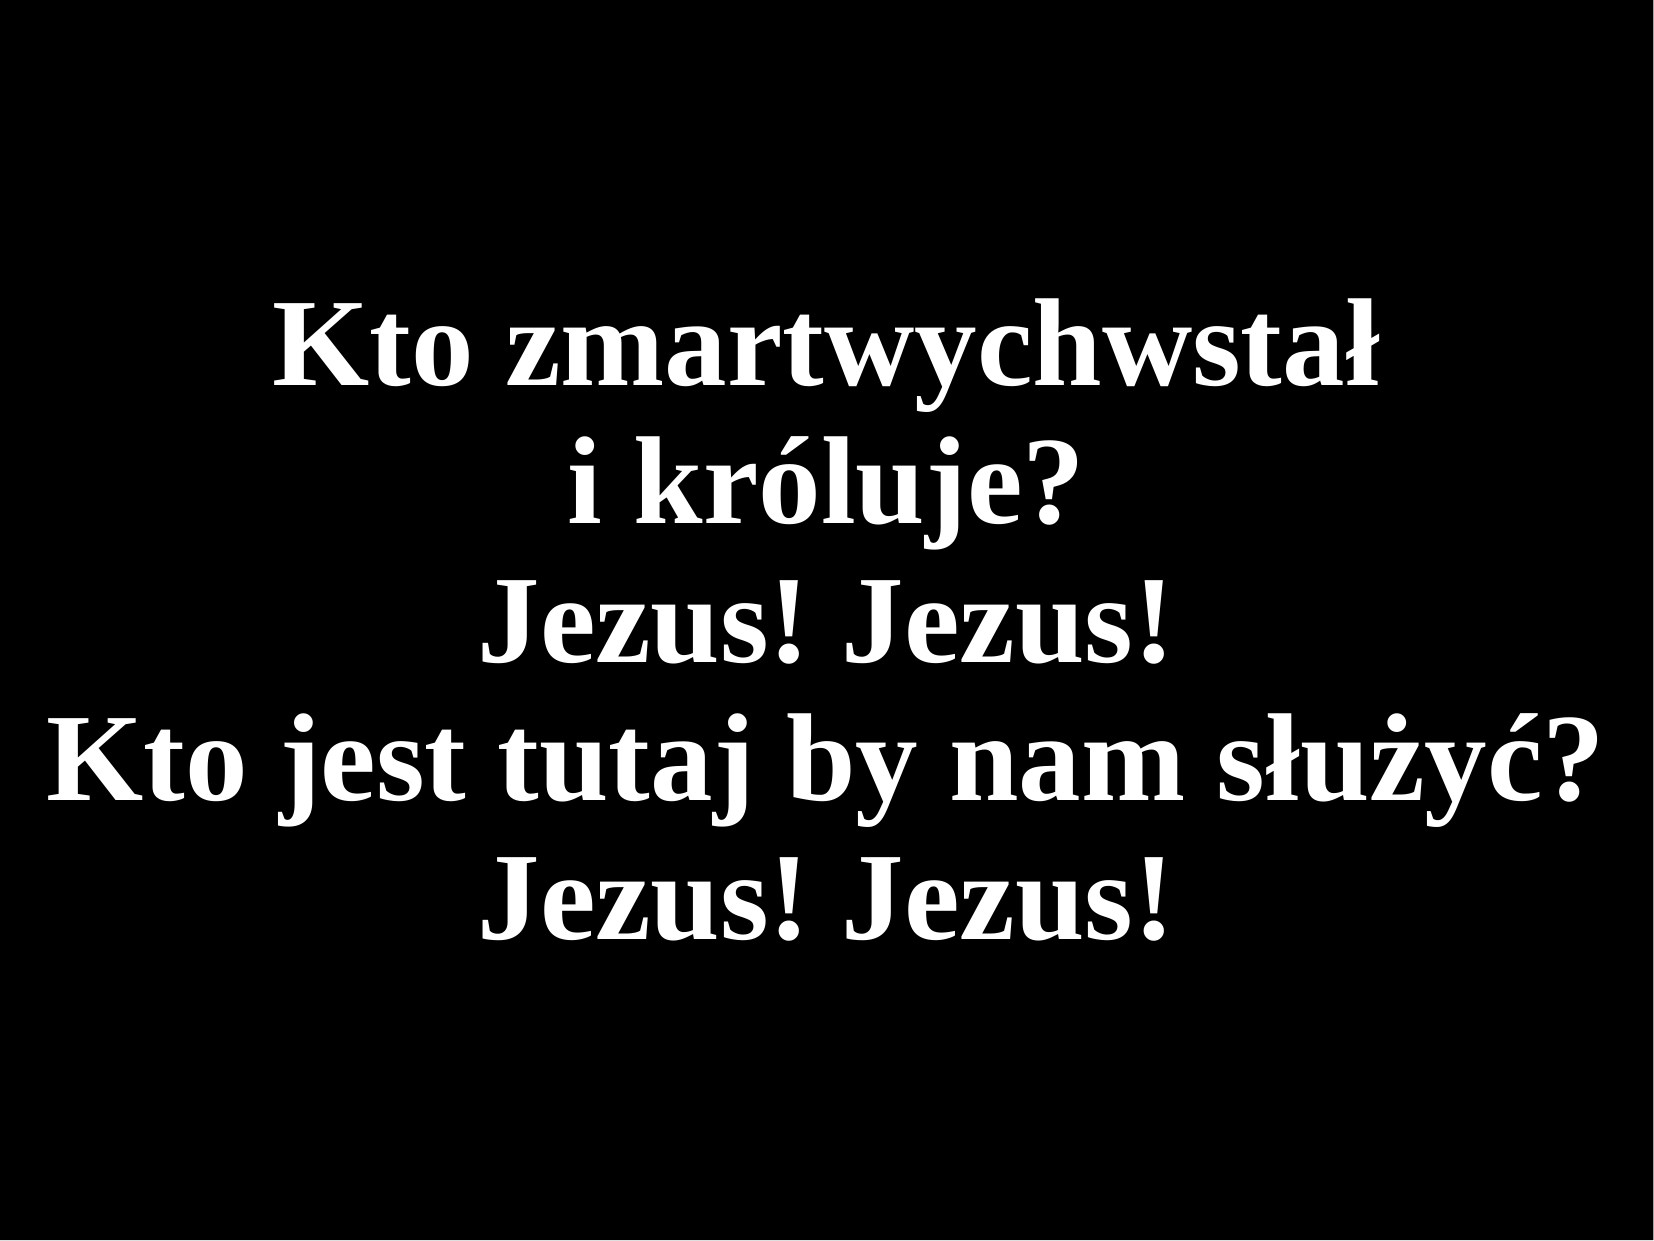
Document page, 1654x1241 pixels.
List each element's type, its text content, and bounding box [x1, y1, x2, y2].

title Kto zmartwychwstał i króluje? Jezus! Jezus! Kto jest tutaj by nam służyć? Jezus! Jezus! [0, 0, 1654, 1241]
